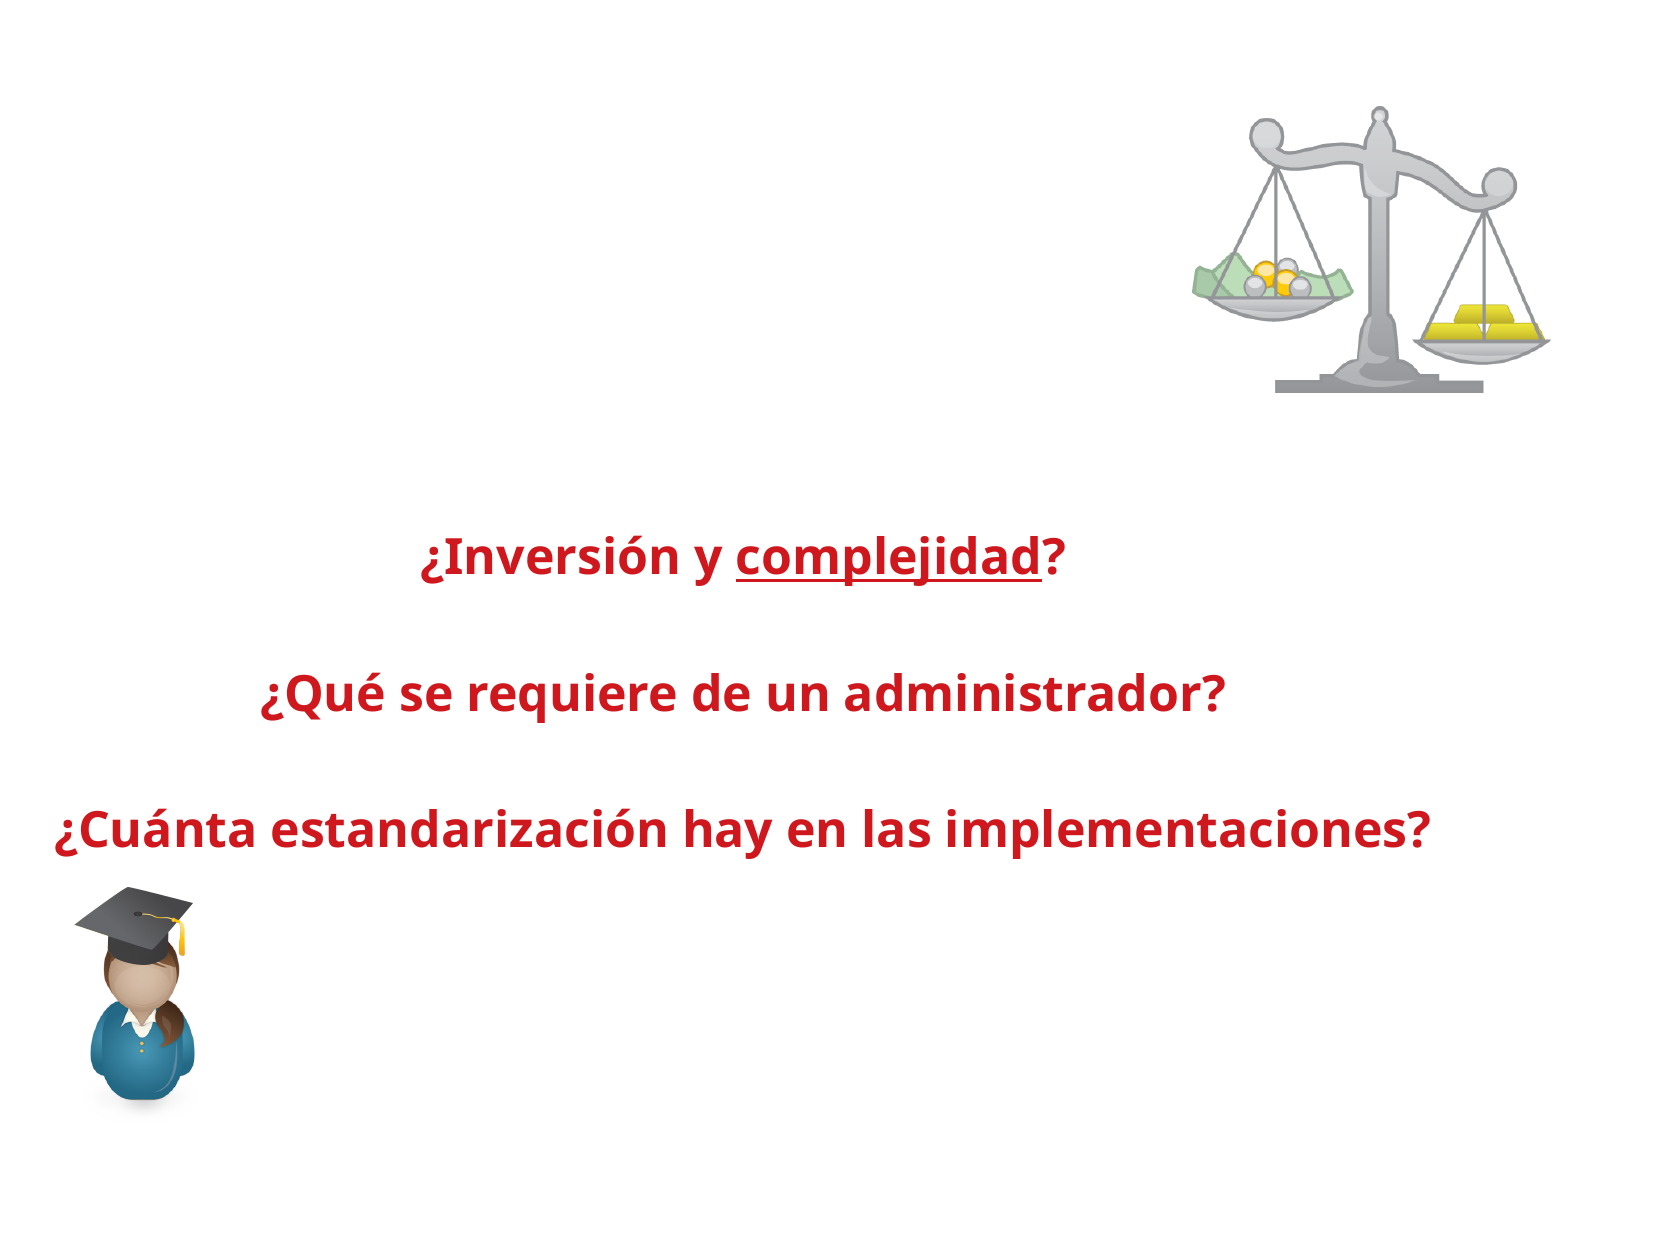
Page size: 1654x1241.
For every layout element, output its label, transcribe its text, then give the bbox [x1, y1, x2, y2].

picture [1192, 106, 1551, 393]
picture [74, 887, 213, 1123]
text_box ¿Inversión y complejidad? ¿Qué se requiere de un administrador? ¿Cuánta estandarización hay en las implementaciones? [39, 513, 1629, 820]
